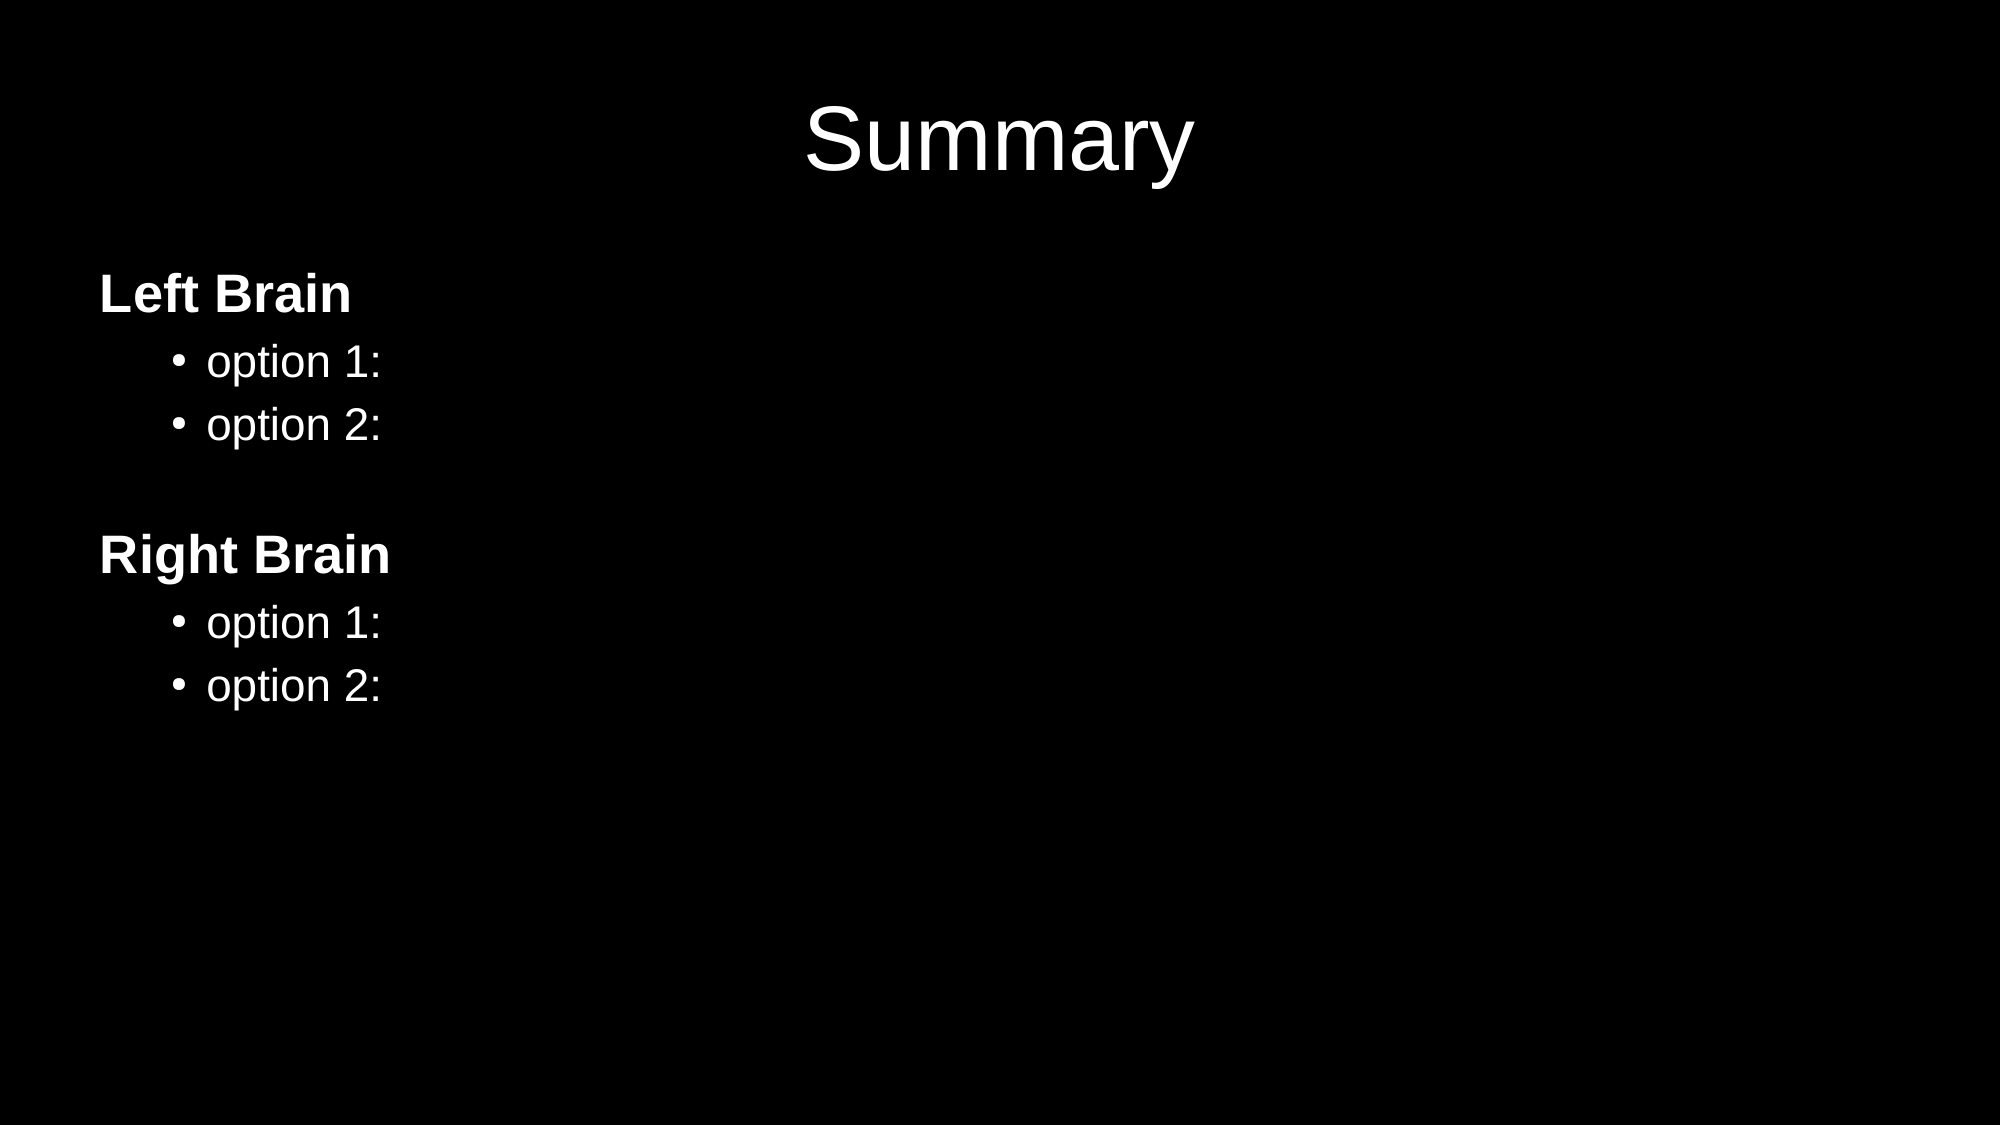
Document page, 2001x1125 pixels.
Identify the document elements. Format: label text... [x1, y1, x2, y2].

subtitle Left Brain option 1: option 2: Right Brain option 1: option 2: [99, 263, 1900, 953]
title Summary [99, 44, 1900, 233]
